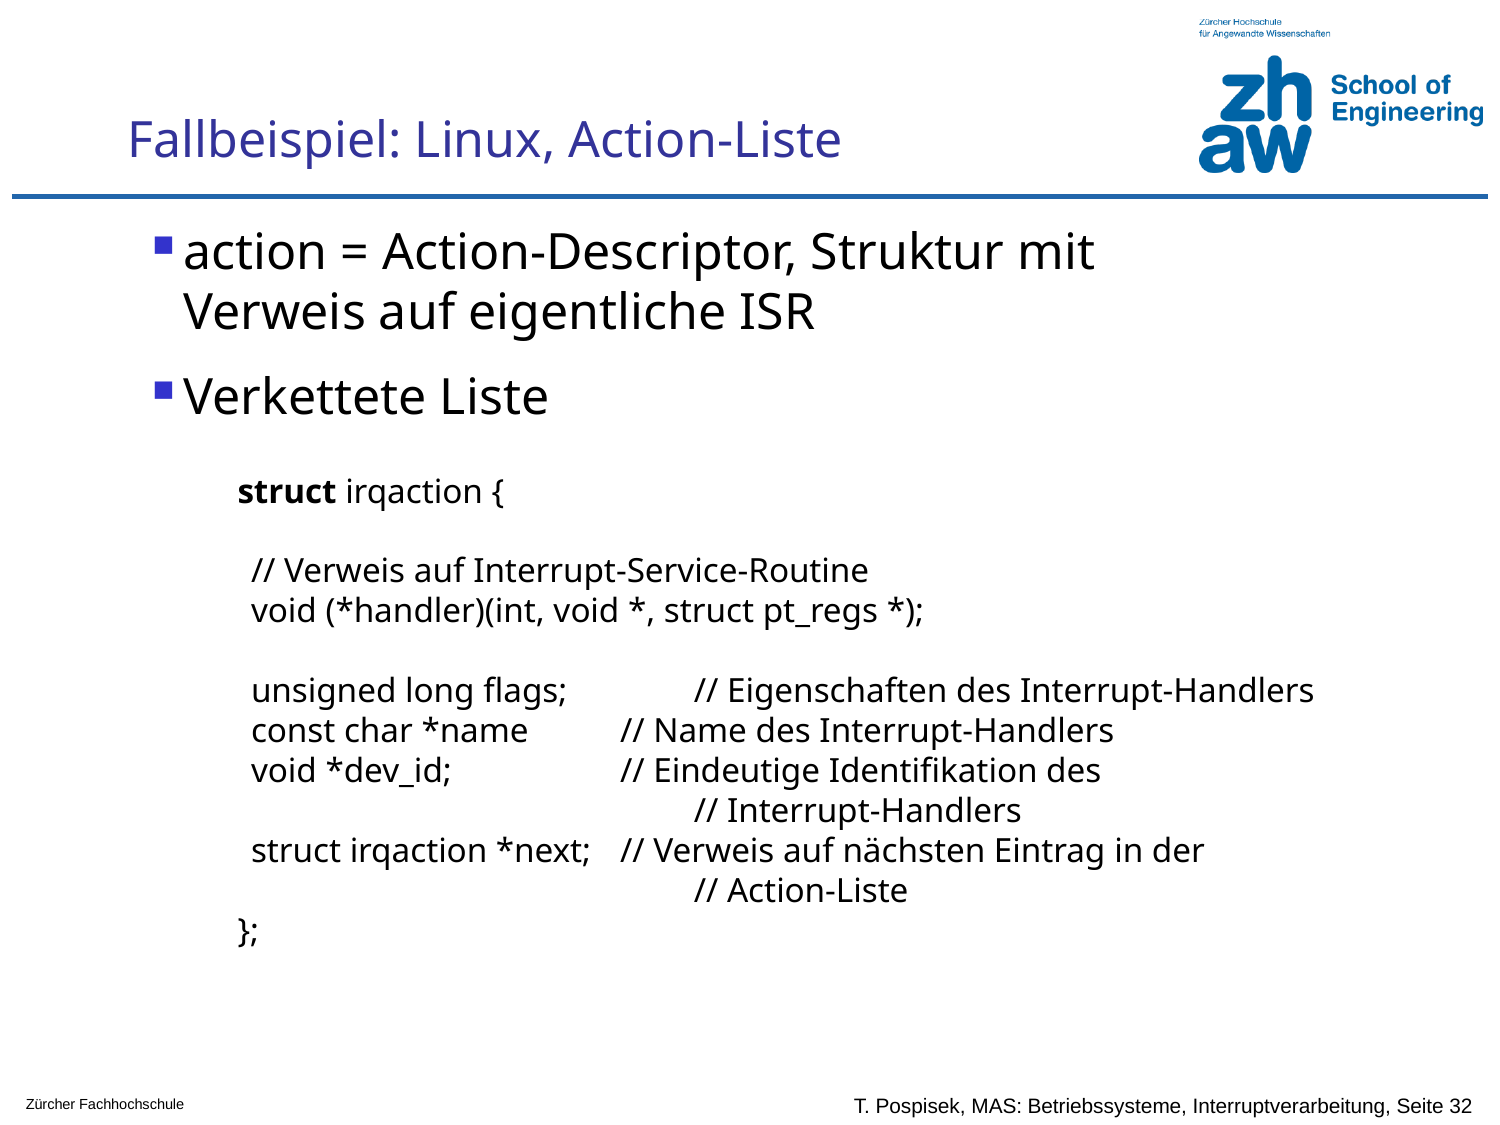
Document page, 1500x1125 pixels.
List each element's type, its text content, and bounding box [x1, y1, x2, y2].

text_box struct irqaction { // Verweis auf Interrupt-Service-Routine void (*handler)(int, void *, struct pt_regs *); unsigned long flags; // Eigenschaften des Interrupt-Handlers const char *name // Name des Interrupt-Handlers void *dev_id; // Eindeutige Identifikation des // Interrupt-Handlers struct irqaction *next; // Verweis auf nächsten Eintrag in der // Action-Liste }; [162, 462, 1388, 1027]
text_box action = Action-Descriptor, Struktur mit Verweis auf eigentliche ISR Verkettete Liste [137, 212, 1225, 433]
picture [1199, 19, 1483, 173]
title Fallbeispiel: Linux, Action-Liste [112, 50, 1391, 175]
